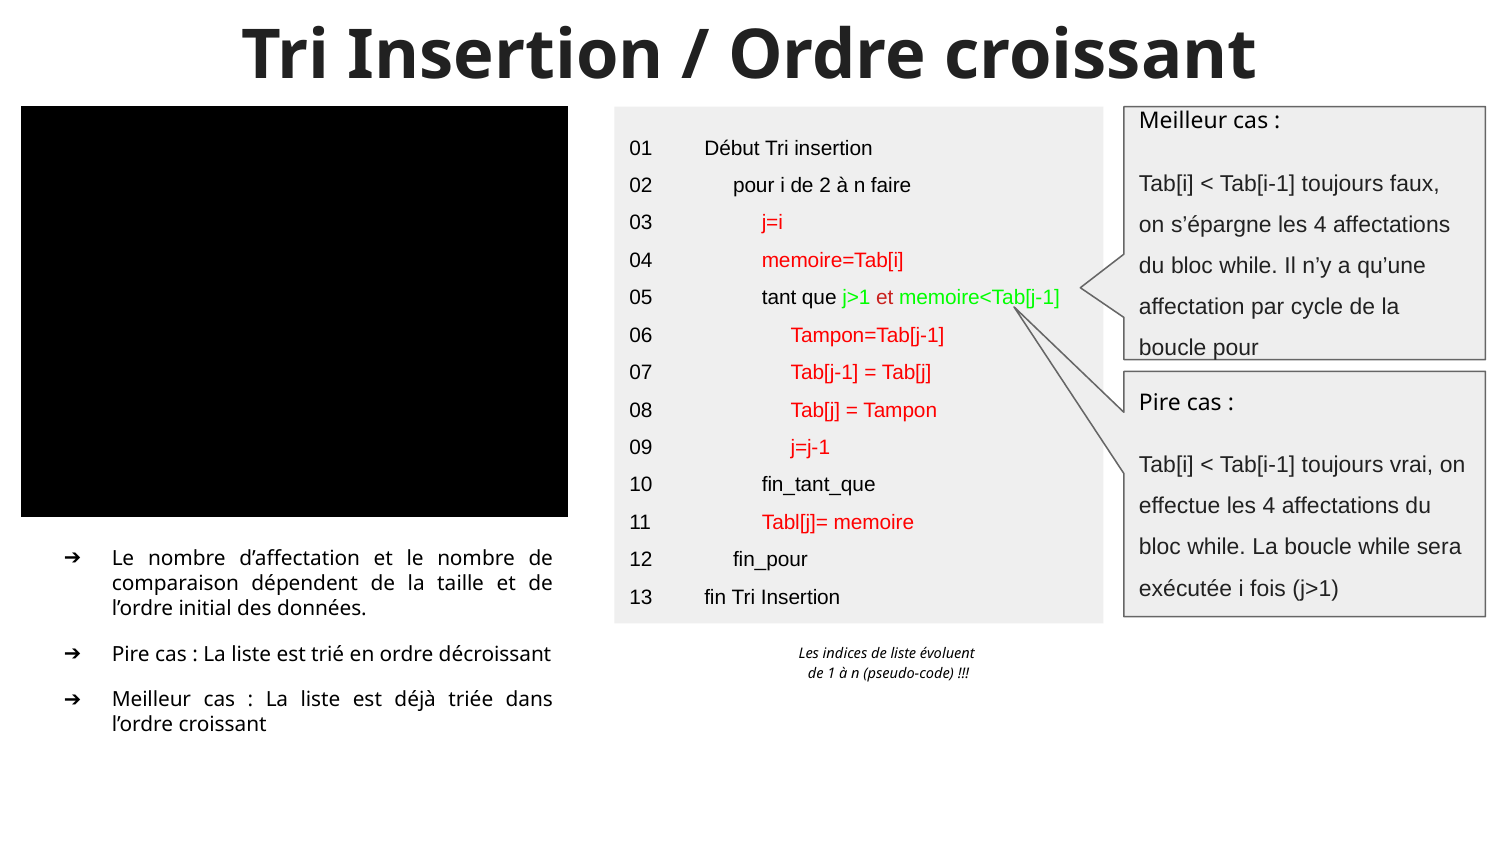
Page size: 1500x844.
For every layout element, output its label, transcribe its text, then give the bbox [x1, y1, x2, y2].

text_box 01 Début Tri insertion 02 pour i de 2 à n faire 03 j=i 04 memoire=Tab[i] 05 tant que j>1 et memoire<Tab[j-1] 06 Tampon=Tab[j-1] 07 Tab[j-1] = Tab[j] 08 Tab[j] = Tampon 09 j=j-1 10 fin_tant_que 11 Tabl[j]= memoire 12 fin_pour 13 fin Tri Insertion [614, 106, 1104, 624]
text_box Meilleur cas : Tab[i] < Tab[i-1] toujours faux, on s’épargne les 4 affectations du bloc while. Il n’y a qu’une affectation par cycle de la boucle pour [1080, 106, 1486, 360]
list Les indices de liste évoluent de 1 à n (pseudo-code) !!! [695, 626, 1082, 688]
list Le nombre d’affectation et le nombre de comparaison dépendent de la taille et de l’ordre initial des données. Pire cas : La liste est trié en ordre décroissant Meilleur cas : La liste est déjà triée dans l’ordre croissant [21, 529, 568, 844]
title Tri Insertion / Ordre croissant [0, 0, 1500, 90]
text_box Pire cas : Tab[i] < Tab[i-1] toujours vrai, on effectue les 4 affectations du bloc while. La boucle while sera exécutée i fois (j>1) [1013, 306, 1486, 617]
picture [21, 106, 568, 517]
